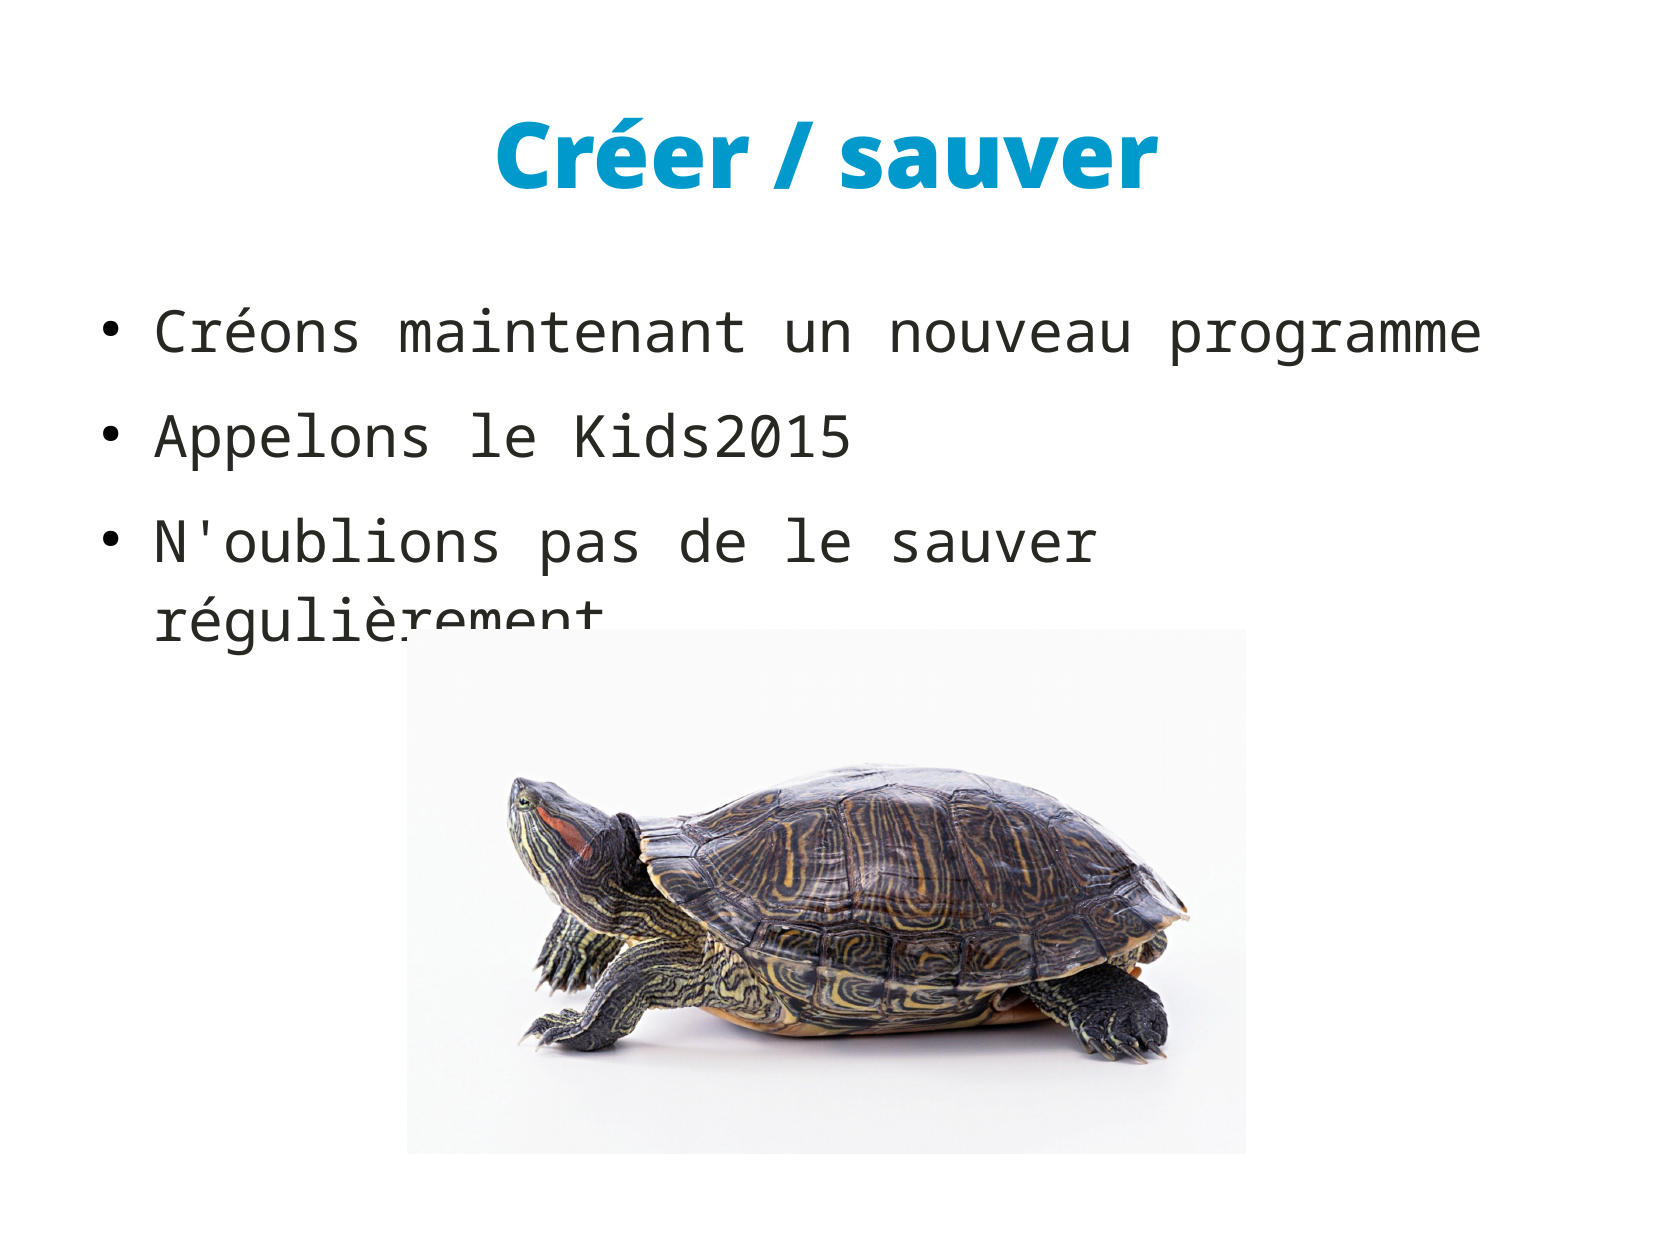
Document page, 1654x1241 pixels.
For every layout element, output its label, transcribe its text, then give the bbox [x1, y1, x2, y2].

picture [407, 629, 1246, 1154]
title Créer / sauver [82, 49, 1571, 257]
list Créons maintenant un nouveau programme Appelons le Kids2015 N'oublions pas de le sauver régulièrement [82, 290, 1571, 1096]
